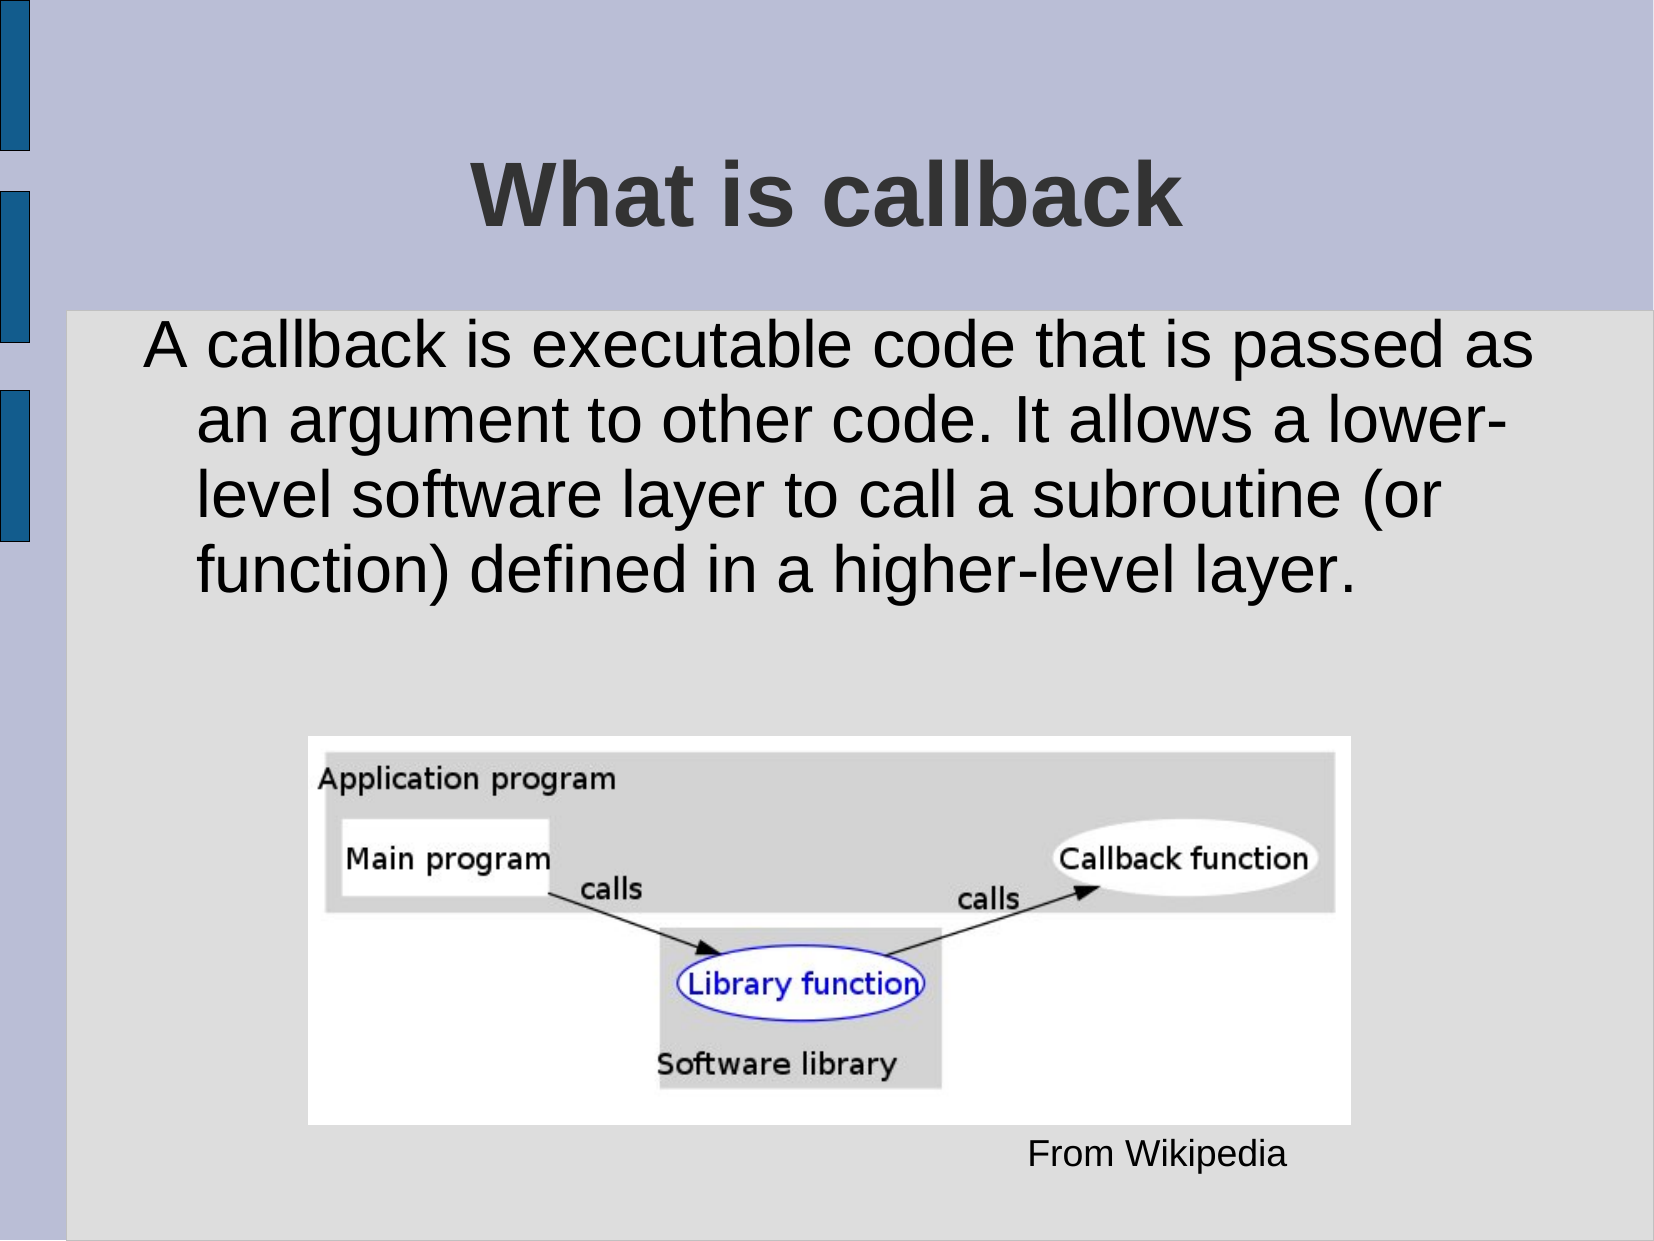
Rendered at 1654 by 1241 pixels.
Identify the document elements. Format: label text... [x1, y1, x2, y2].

text_box From Wikipedia [1012, 1125, 1538, 1196]
picture [308, 736, 1351, 1126]
list A callback is executable code that is passed as an argument to other code. It allows a lower-level software layer to call a subroutine (or function) defined in a higher-level layer. [125, 307, 1538, 713]
title What is callback [121, 91, 1534, 299]
